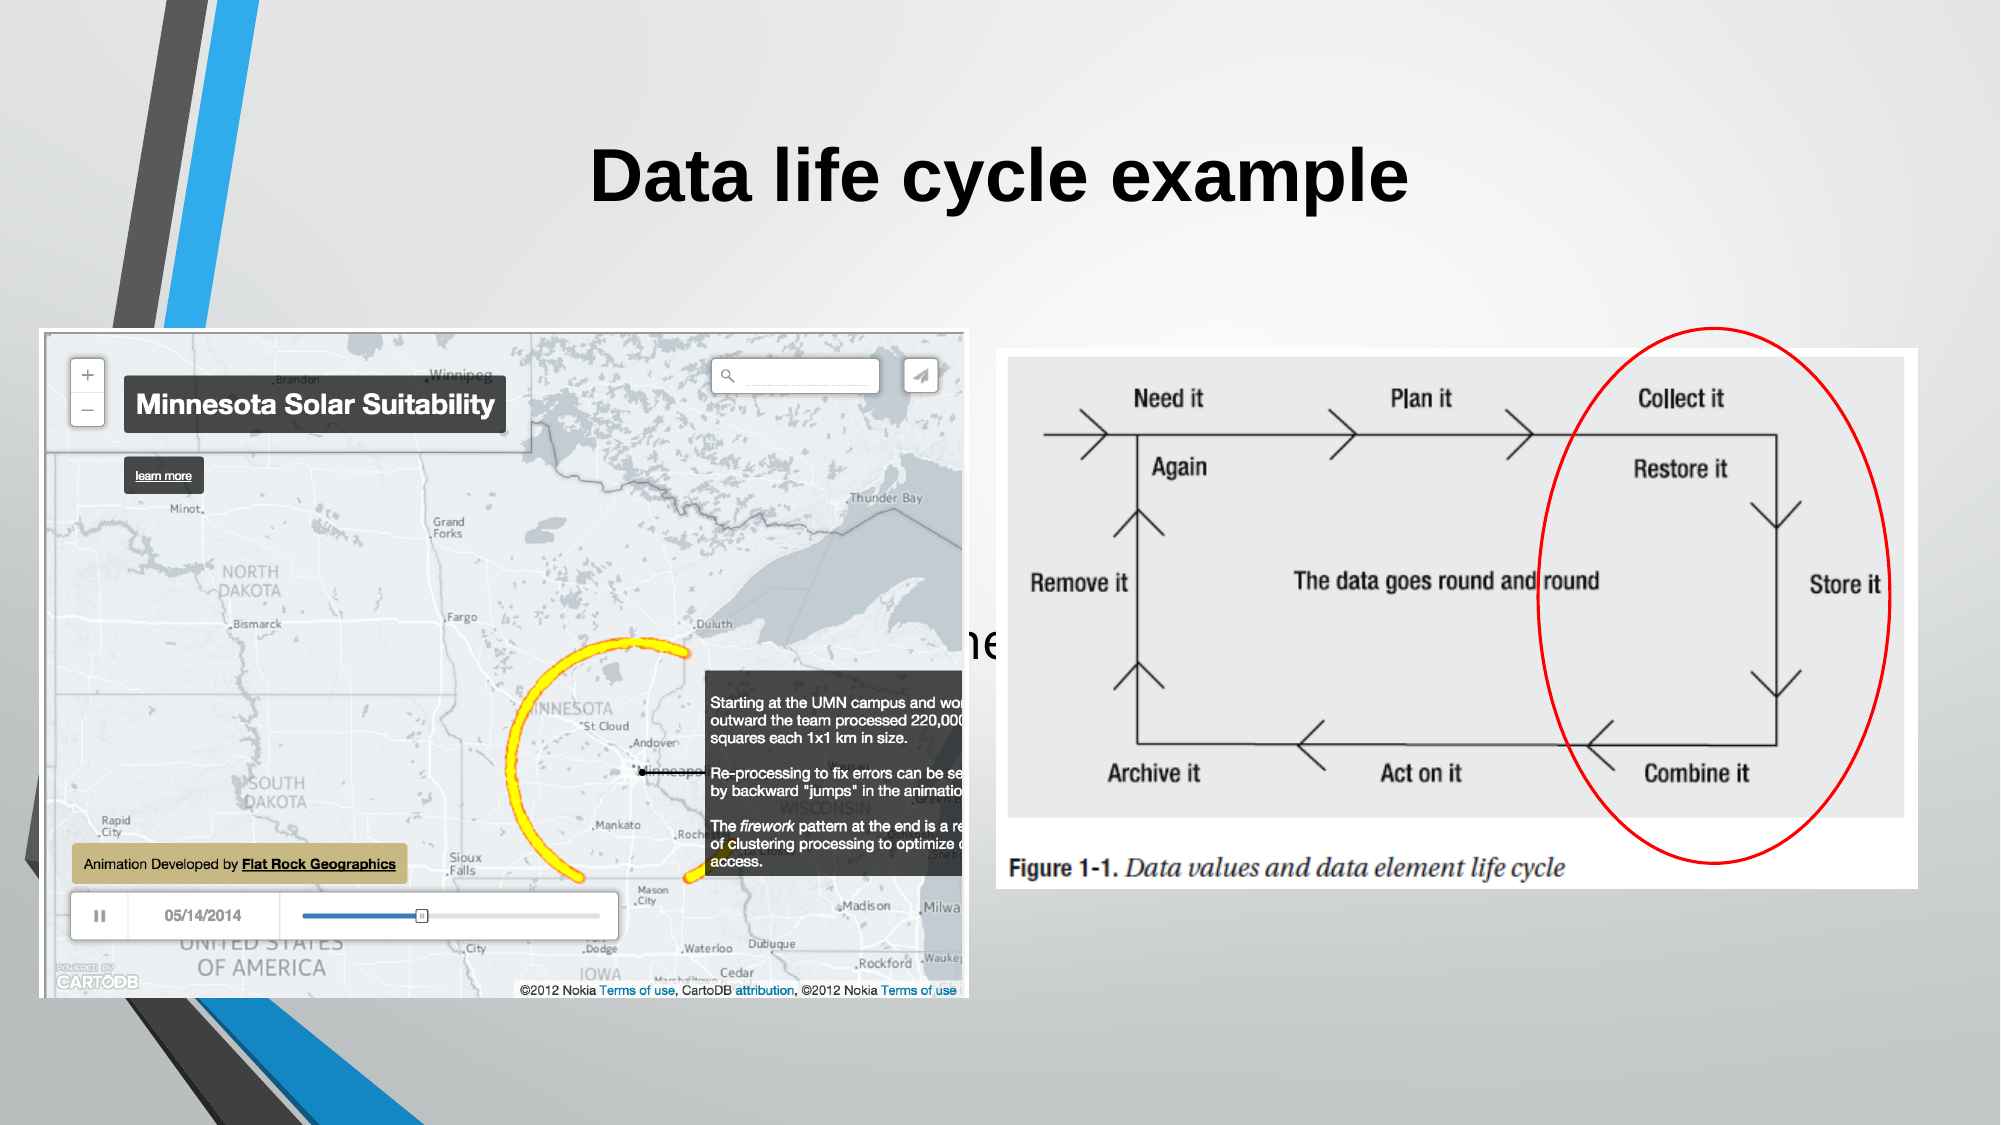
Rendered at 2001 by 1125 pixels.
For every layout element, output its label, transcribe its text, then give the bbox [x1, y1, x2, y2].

list Collect, store and combine [324, 231, 1675, 1047]
picture [996, 348, 1918, 890]
picture [39, 328, 969, 998]
title Data life cycle example [324, 44, 1675, 231]
picture [1540, 348, 1888, 861]
